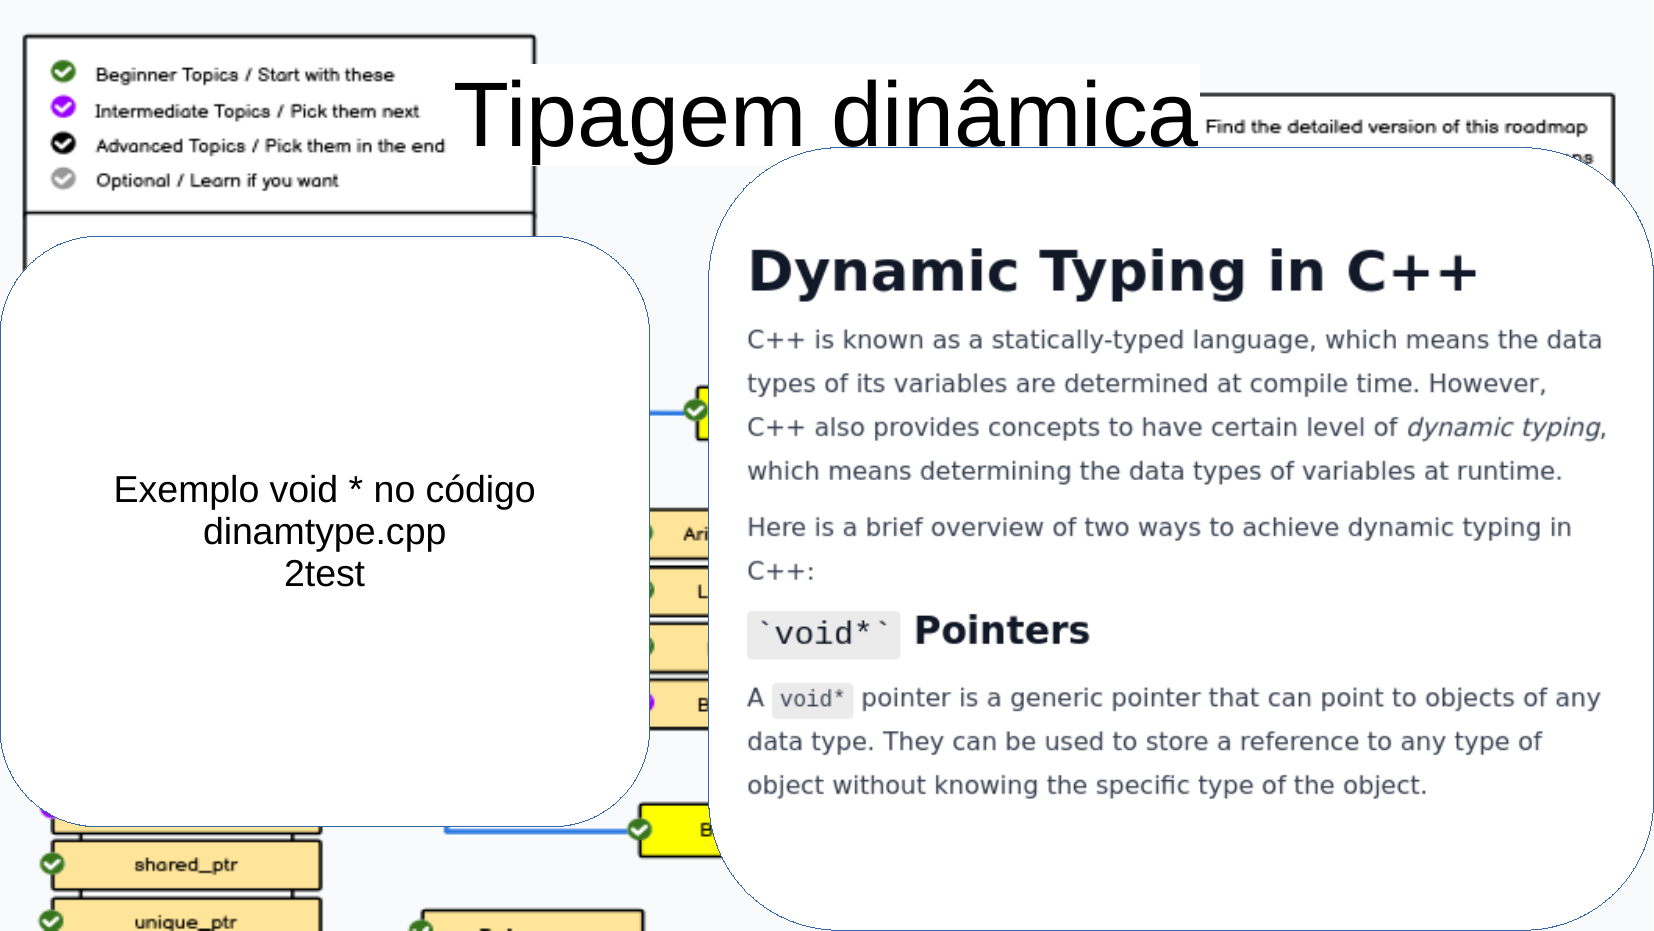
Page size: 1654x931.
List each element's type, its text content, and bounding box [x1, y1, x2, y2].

title Tipagem dinâmica [82, 37, 1571, 193]
text_box [708, 147, 1654, 931]
picture [1531, 813, 1654, 931]
picture [0, 0, 1654, 931]
picture [738, 233, 1621, 827]
text_box Exemplo void * no código dinamtype.cpp 2test [0, 236, 650, 827]
